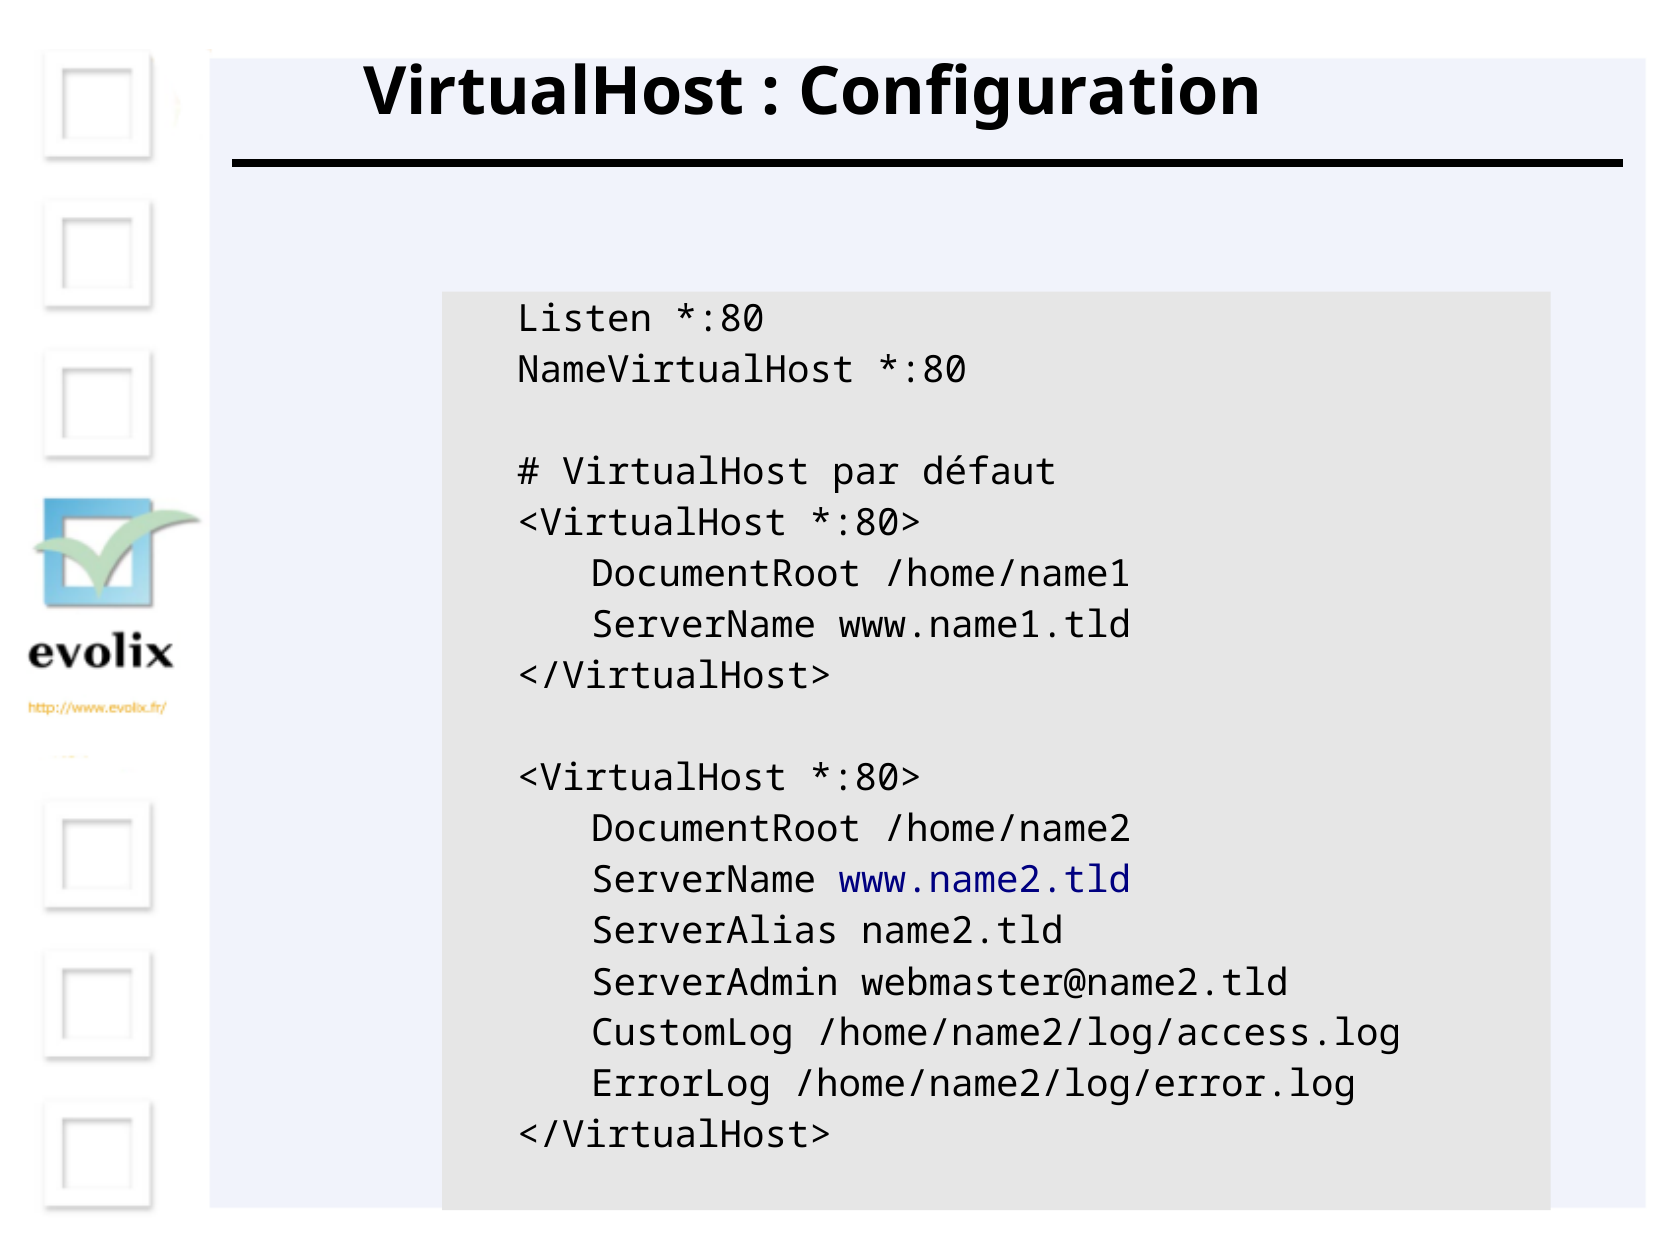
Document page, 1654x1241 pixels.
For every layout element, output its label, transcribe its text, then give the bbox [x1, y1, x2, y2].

picture [0, 49, 1654, 1218]
title VirtualHost : Configuration [22, 27, 1604, 151]
subtitle Listen *:80 NameVirtualHost *:80 # VirtualHost par défaut <VirtualHost *:80> DocumentRoot /home/name1 ServerName www.name1.tld </VirtualHost> <VirtualHost *:80> DocumentRoot /home/name2 ServerName www.name2.tld ServerAlias name2.tld ServerAdmin webmaster@name2.tld CustomLog /home/name2/log/access.log ErrorLog /home/name2/log/error.log </VirtualHost> [442, 319, 1551, 1182]
